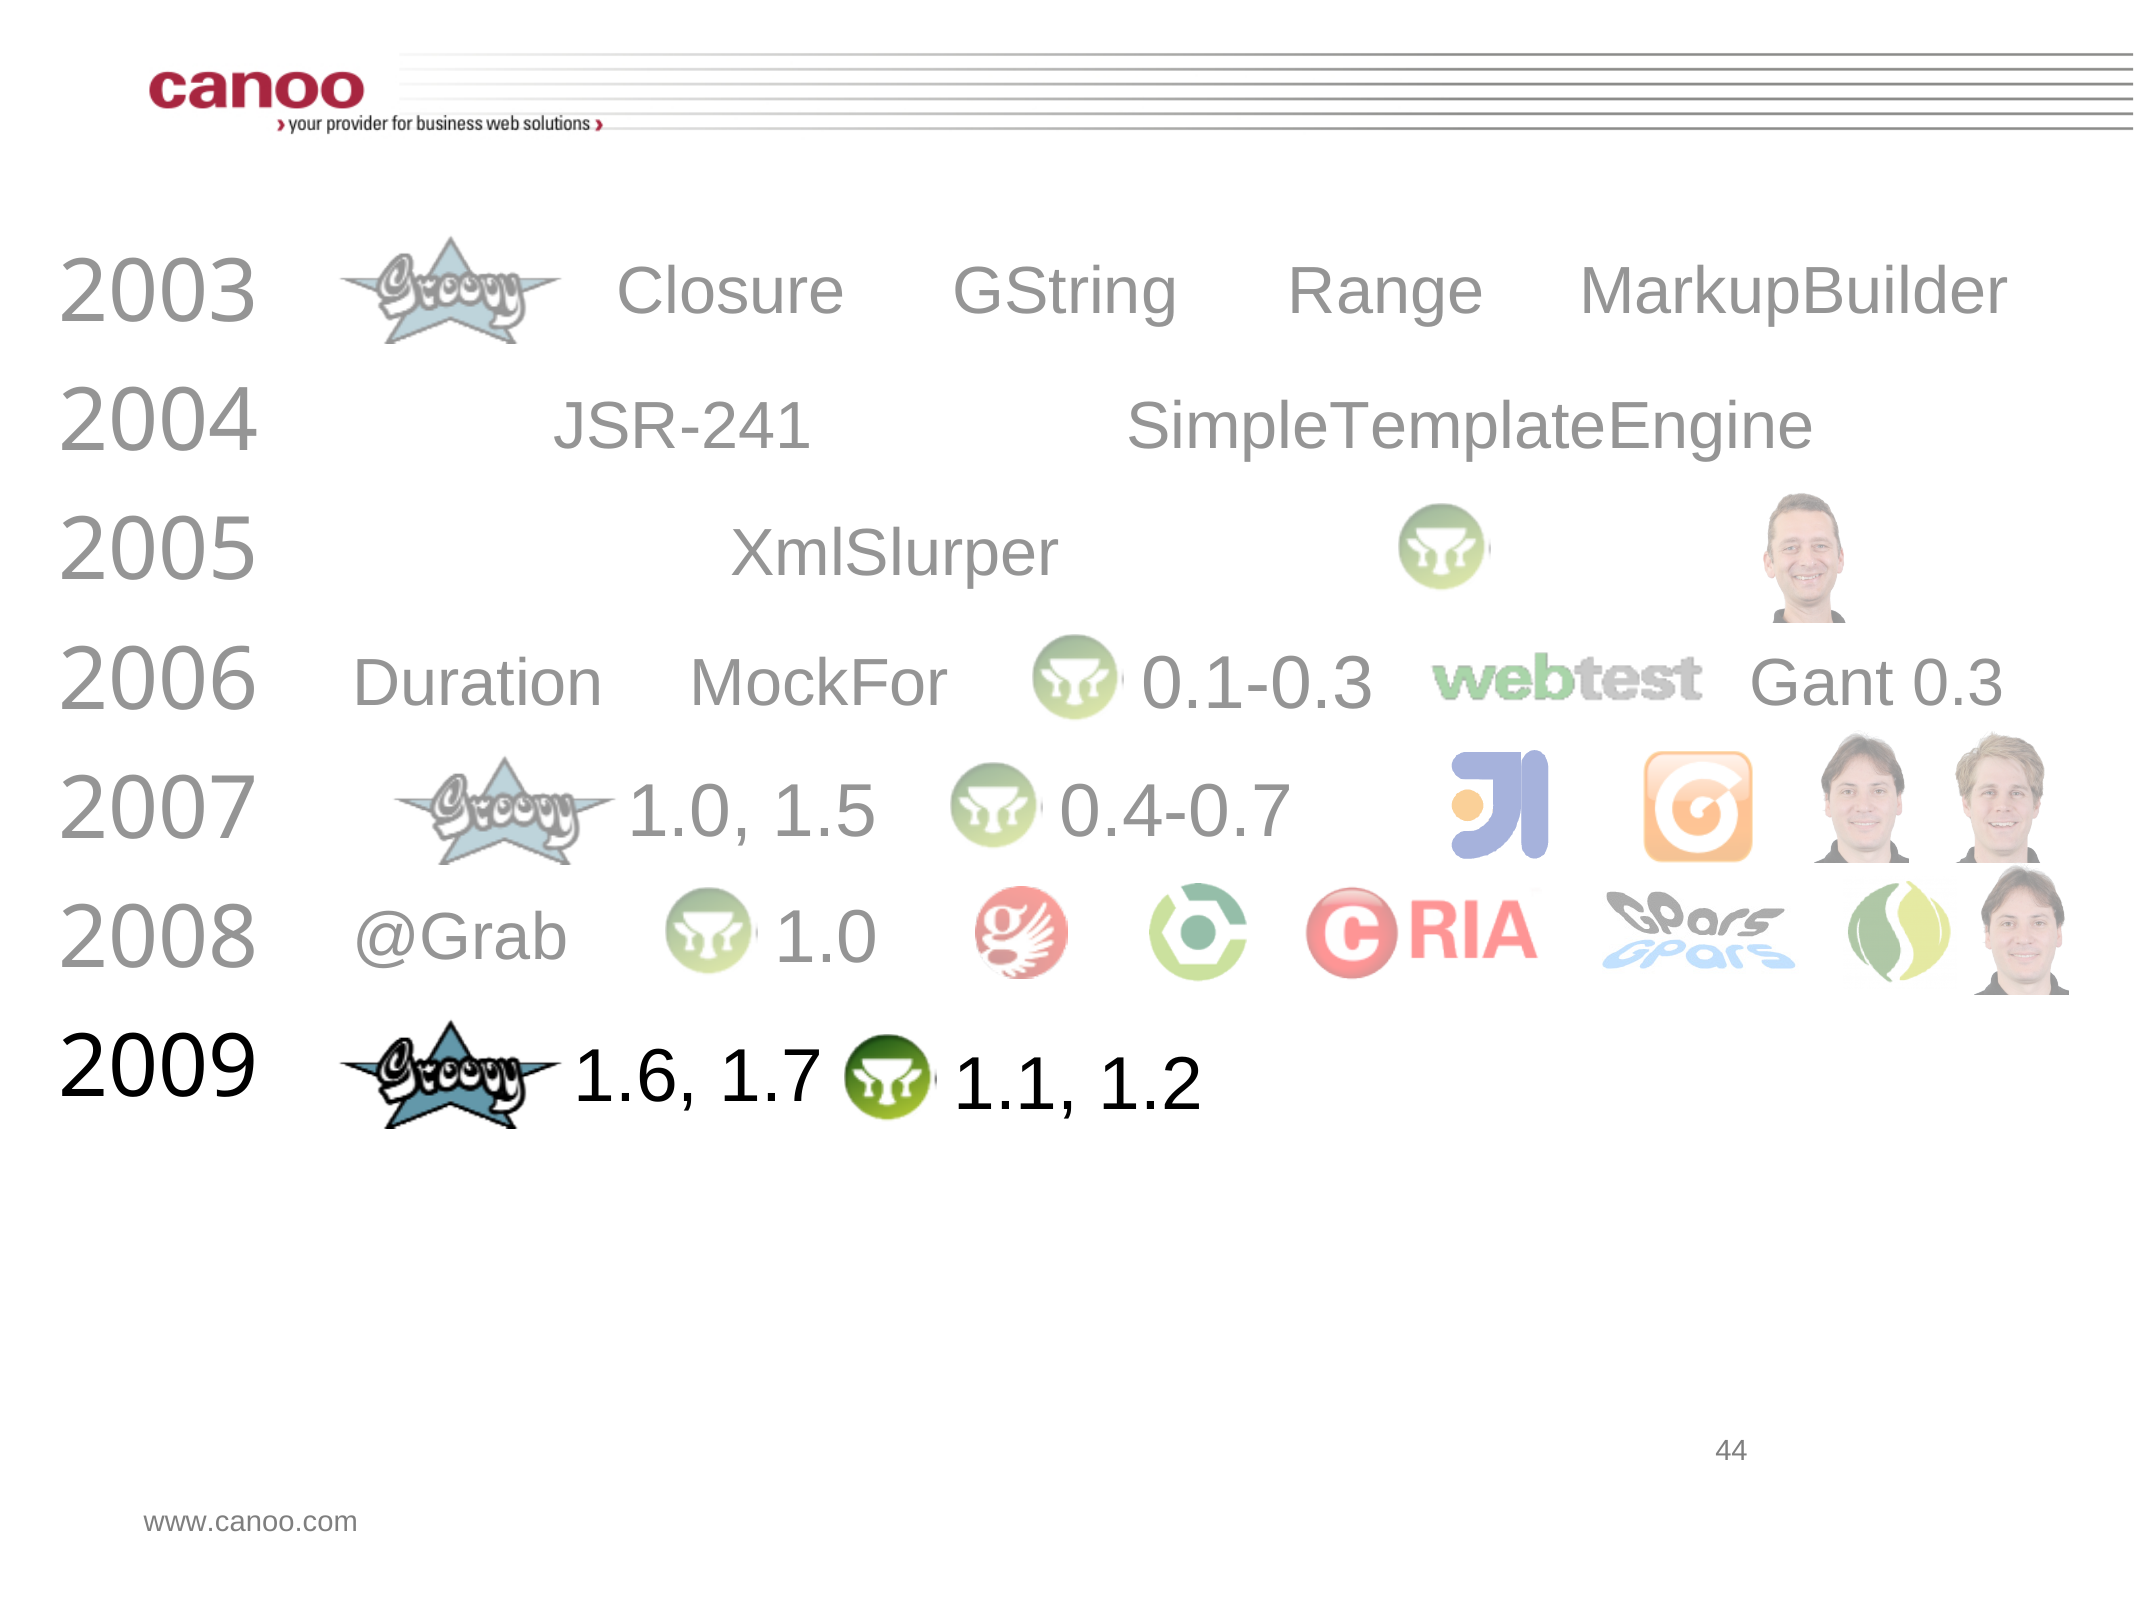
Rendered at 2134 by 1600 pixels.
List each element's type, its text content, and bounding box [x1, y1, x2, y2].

text_box <number> [1705, 1423, 1758, 1474]
picture [0, 21, 2134, 188]
picture [844, 1034, 937, 1124]
text_box 1.6, 1.7 [559, 1018, 839, 1124]
picture [37, 225, 2101, 1129]
text_box 2009 [43, 1013, 297, 1122]
text_box 1.1, 1.2 [938, 1026, 1219, 1132]
